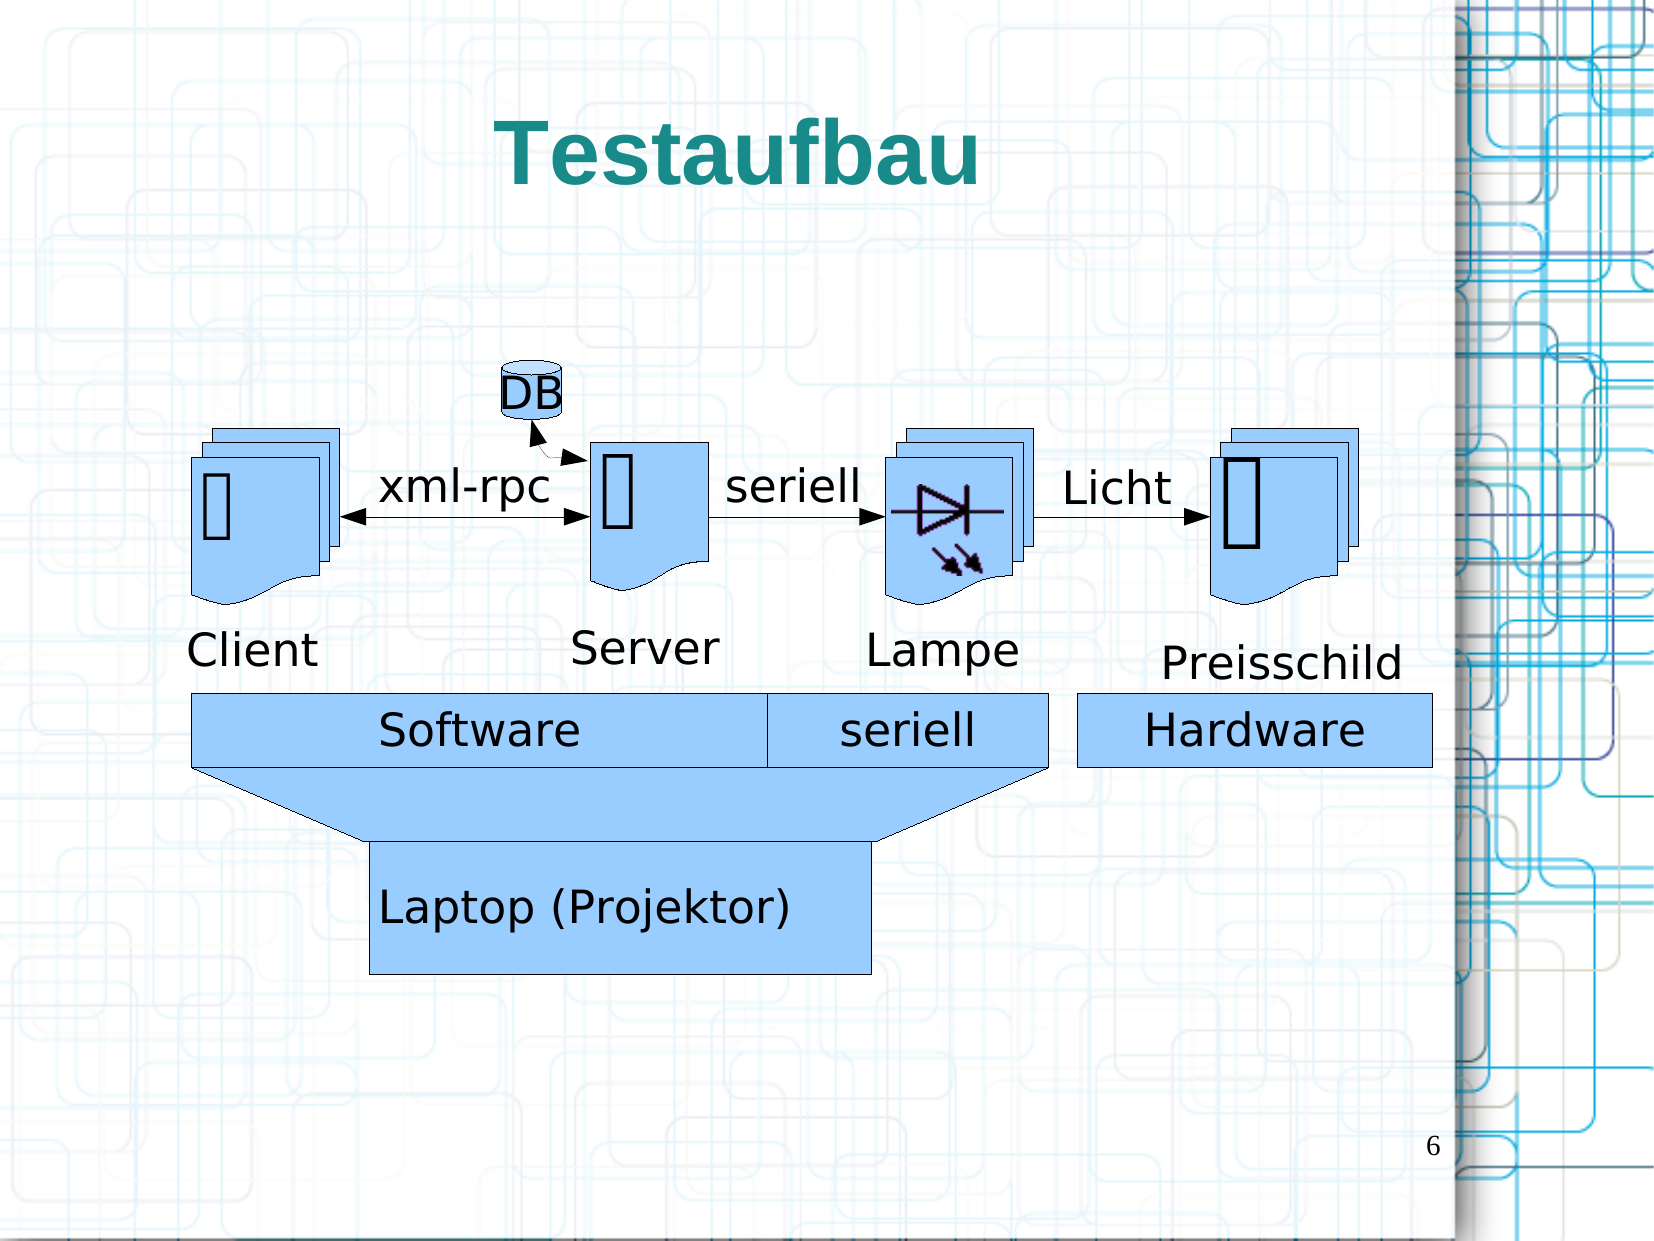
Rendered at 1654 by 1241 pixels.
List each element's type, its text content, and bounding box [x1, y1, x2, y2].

text_box [192, 768, 1048, 842]
text_box Hardware [1077, 693, 1433, 768]
text_box Server [561, 620, 729, 677]
text_box Client [177, 622, 328, 680]
text_box Software [191, 693, 768, 768]
text_box  [1210, 428, 1359, 605]
text_box  [590, 442, 709, 591]
text_box seriell [768, 693, 1049, 768]
text_box xml-rpc [369, 457, 561, 515]
text_box Lampe [856, 622, 1030, 680]
title Testaufbau [59, 51, 1418, 255]
text_box Licht [1052, 459, 1182, 517]
text_box seriell [715, 457, 872, 515]
text_box Laptop (Projektor) [369, 842, 872, 975]
text_box [885, 428, 1034, 605]
text_box Preisschild [1151, 634, 1458, 692]
text_box : [191, 428, 340, 605]
picture [0, 0, 1654, 1241]
text_box DB [501, 368, 562, 420]
